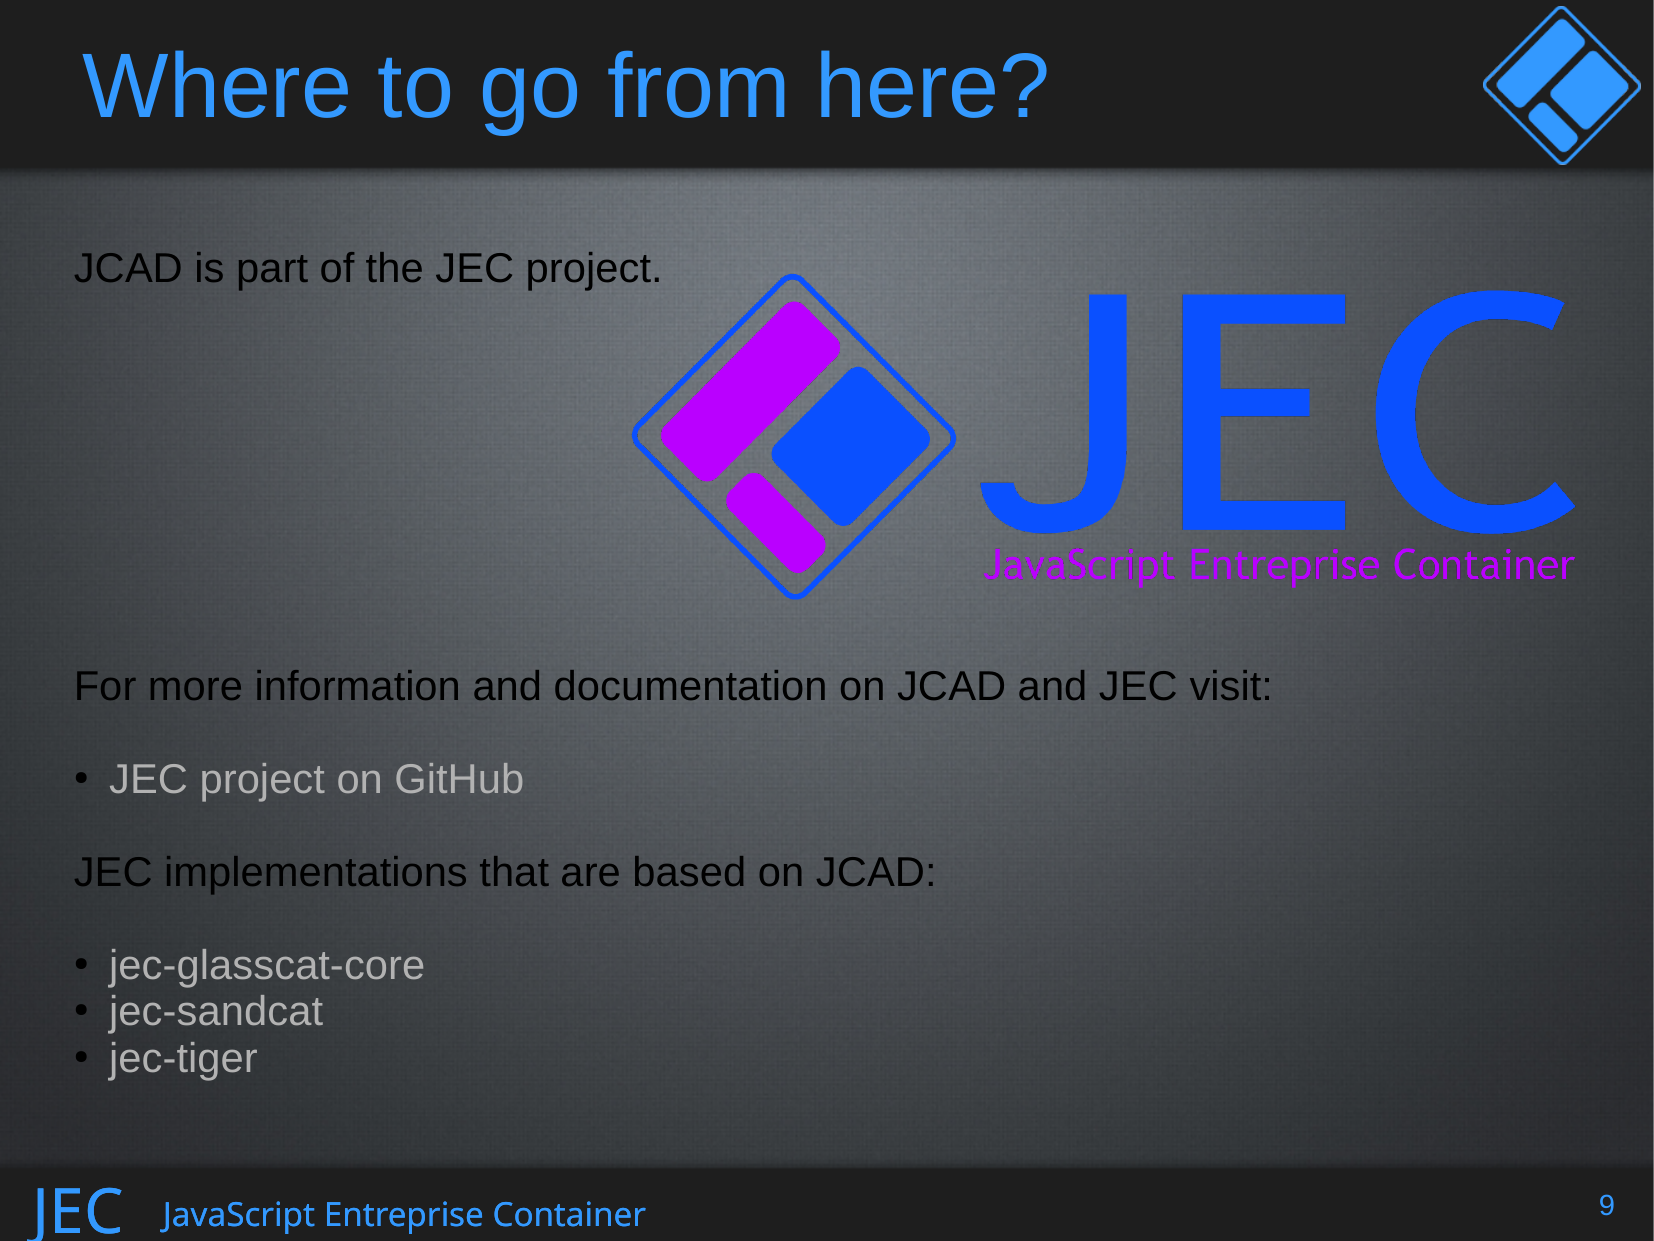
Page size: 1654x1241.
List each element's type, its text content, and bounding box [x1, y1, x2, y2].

text_box 9 [744, 1181, 1630, 1229]
title Where to go from here? [82, 23, 1441, 147]
text_box JCAD is part of the JEC project. For more information and documentation on JCAD and JEC visit: JEC project on GitHub JEC implementations that are based on JCAD: jec-glasscat-core jec-sandcat jec-tiger [59, 236, 1595, 1094]
text_box JEC [17, 1159, 149, 1241]
picture [0, 0, 1654, 1241]
text_box JavaScript Entreprise Container [148, 1183, 651, 1241]
